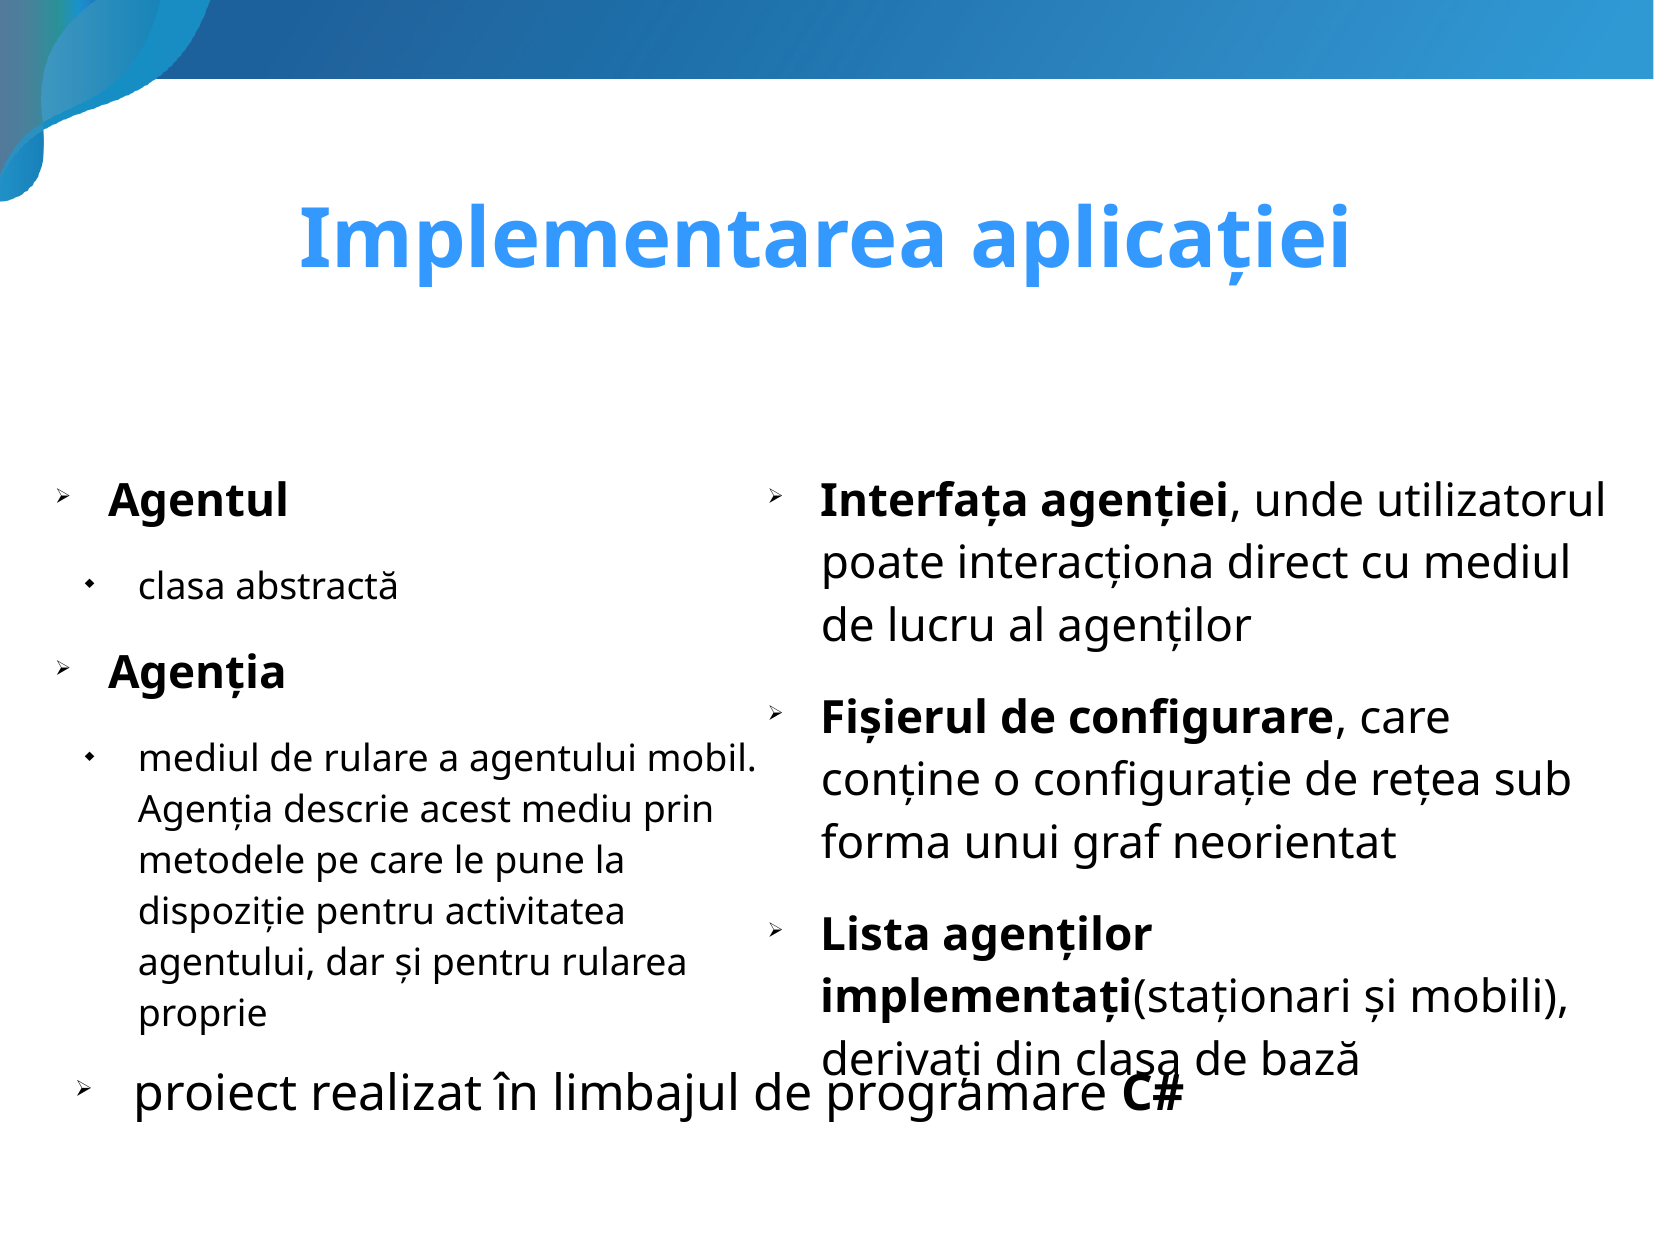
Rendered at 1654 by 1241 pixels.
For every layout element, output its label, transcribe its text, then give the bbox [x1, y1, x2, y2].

picture [0, 0, 1654, 1241]
title Implementarea aplicației [82, 132, 1571, 340]
list Agentul clasa abstractă Agenția mediul de rulare a agentului mobil. Agenția descrie acest mediu prin metodele pe care le pune la dispoziție pentru activitatea agentului, dar și pentru rularea proprie [37, 375, 750, 1013]
title proiect realizat în limbajul de programare C# [75, 1012, 1501, 1170]
list Interfața agenției, unde utilizatorul poate interacționa direct cu mediul de lucru al agenților Fișierul de configurare, care conține o configurație de rețea sub forma unui graf neorientat Lista agenților implementați(staționari și mobili), derivați din clasa de bază [750, 375, 1613, 1013]
